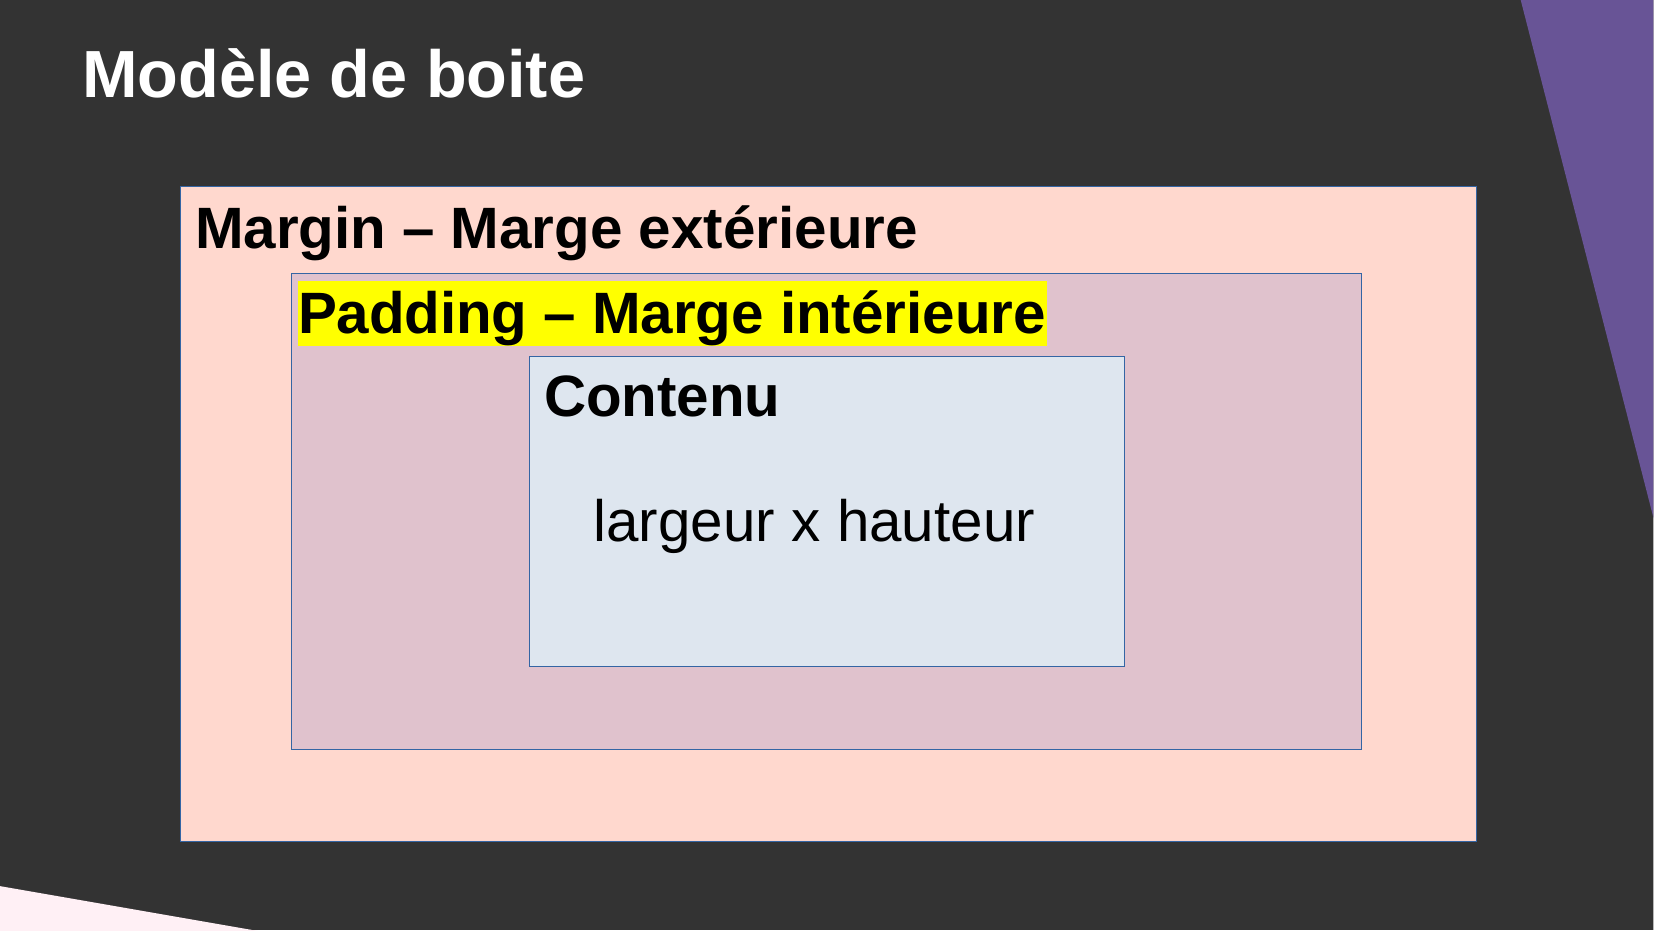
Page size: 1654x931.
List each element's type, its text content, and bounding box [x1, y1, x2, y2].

text_box [1520, 0, 1654, 520]
text_box Padding – Marge intérieure [283, 273, 1276, 354]
text_box Margin – Marge extérieure [180, 188, 1173, 268]
text_box [180, 186, 1477, 842]
text_box largeur x hauteur [578, 481, 1075, 562]
text_box Contenu [529, 356, 1512, 437]
title Modèle de boite [82, 37, 1571, 112]
text_box [0, 886, 258, 931]
